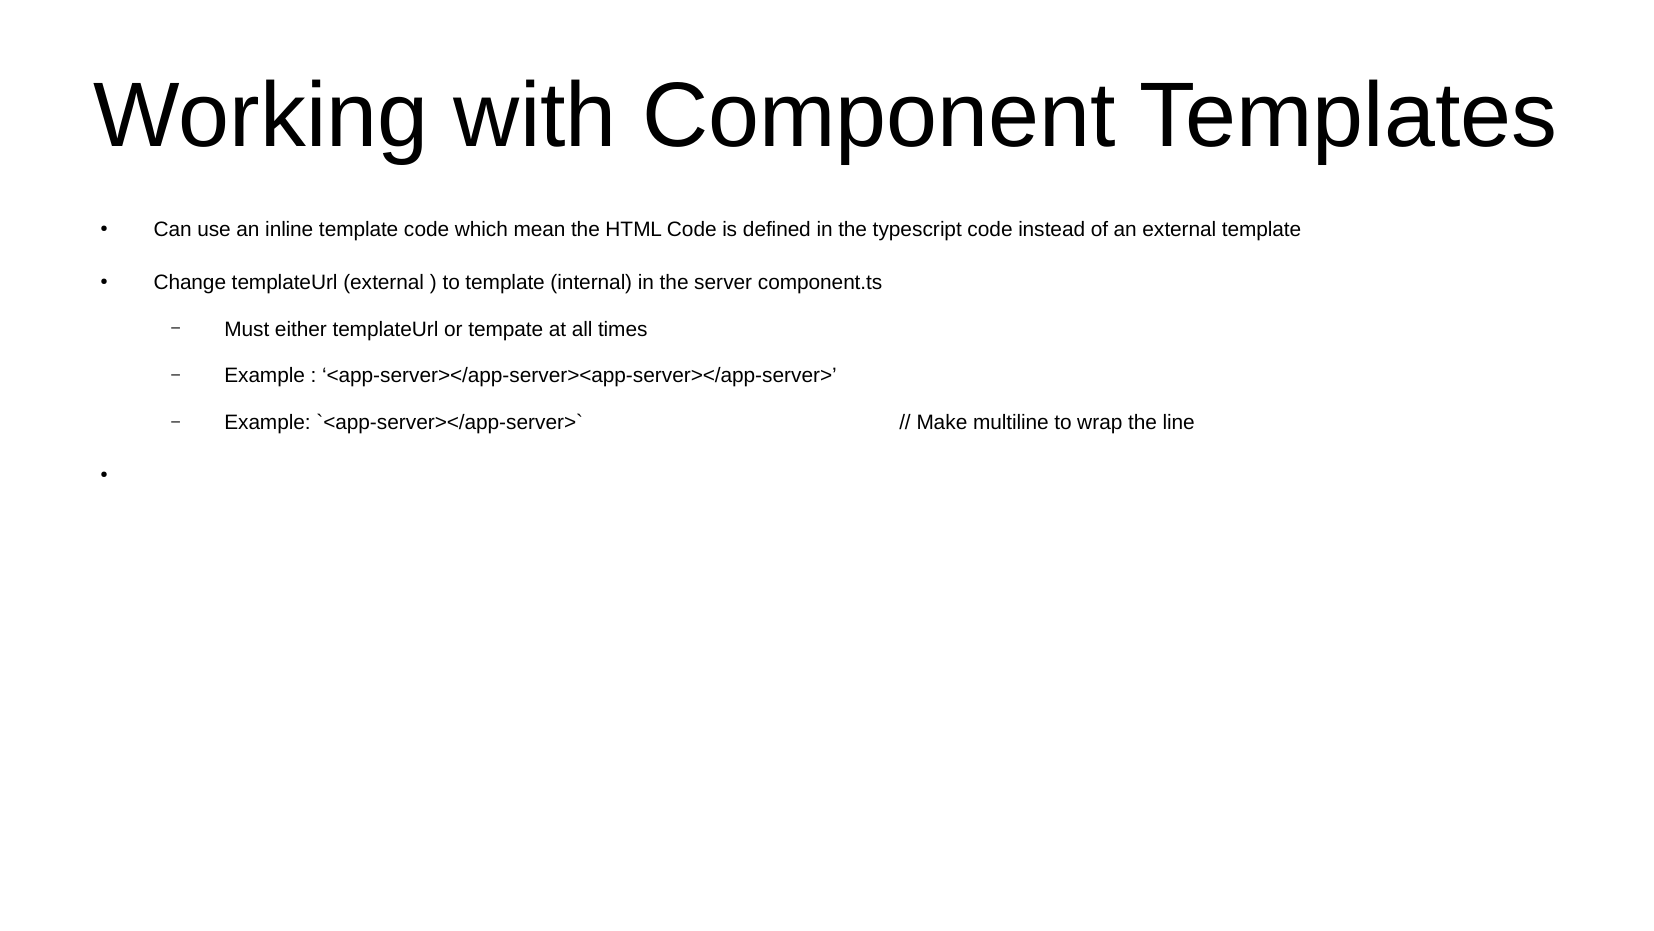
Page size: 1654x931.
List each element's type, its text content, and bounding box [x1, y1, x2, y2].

list Can use an inline template code which mean the HTML Code is defined in the typescript code instead of an external template Change templateUrl (external ) to template (internal) in the server component.ts Must either templateUrl or tempate at all times Example : ‘<app-server></app-server><app-server></app-server>’ Example: `<app-server></app-server>` // Make multiline to wrap the line [82, 217, 1561, 916]
title Working with Component Templates [82, 37, 1571, 193]
